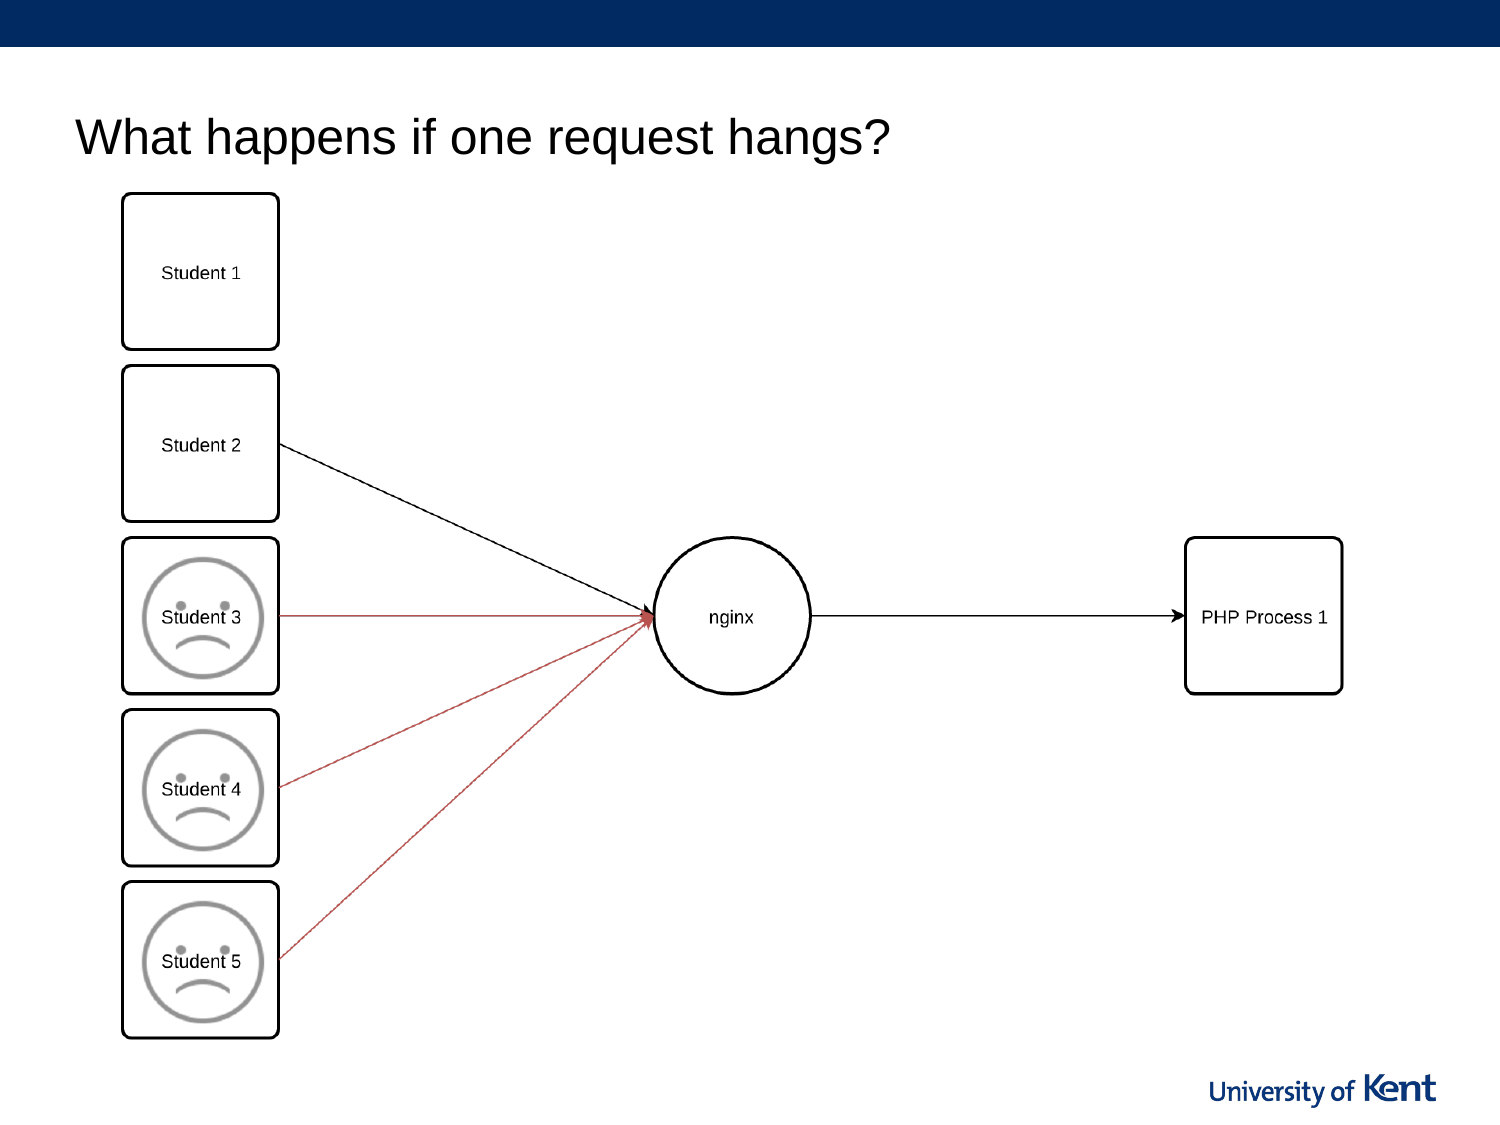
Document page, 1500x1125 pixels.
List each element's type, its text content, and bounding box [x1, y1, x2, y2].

picture [1210, 1074, 1436, 1108]
picture [118, 189, 1344, 1040]
title What happens if one request hangs? [75, 90, 1436, 185]
